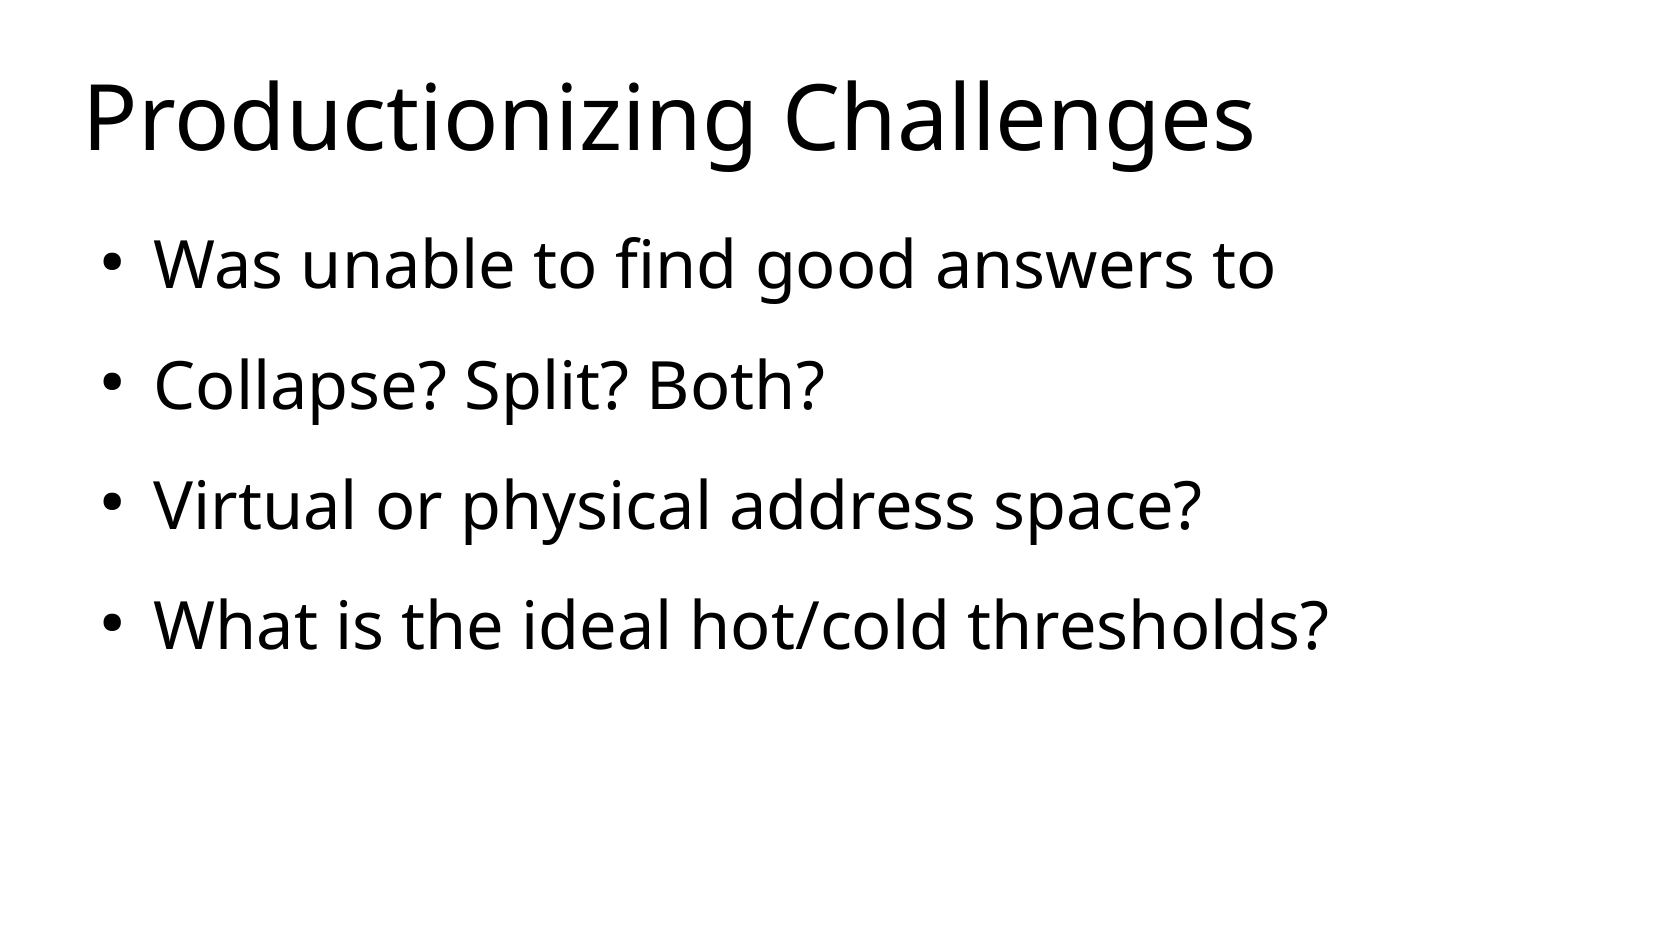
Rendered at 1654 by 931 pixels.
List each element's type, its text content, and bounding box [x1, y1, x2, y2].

list Was unable to find good answers to Collapse? Split? Both? Virtual or physical address space? What is the ideal hot/cold thresholds? [82, 217, 1571, 758]
title Productionizing Challenges [82, 37, 1571, 193]
